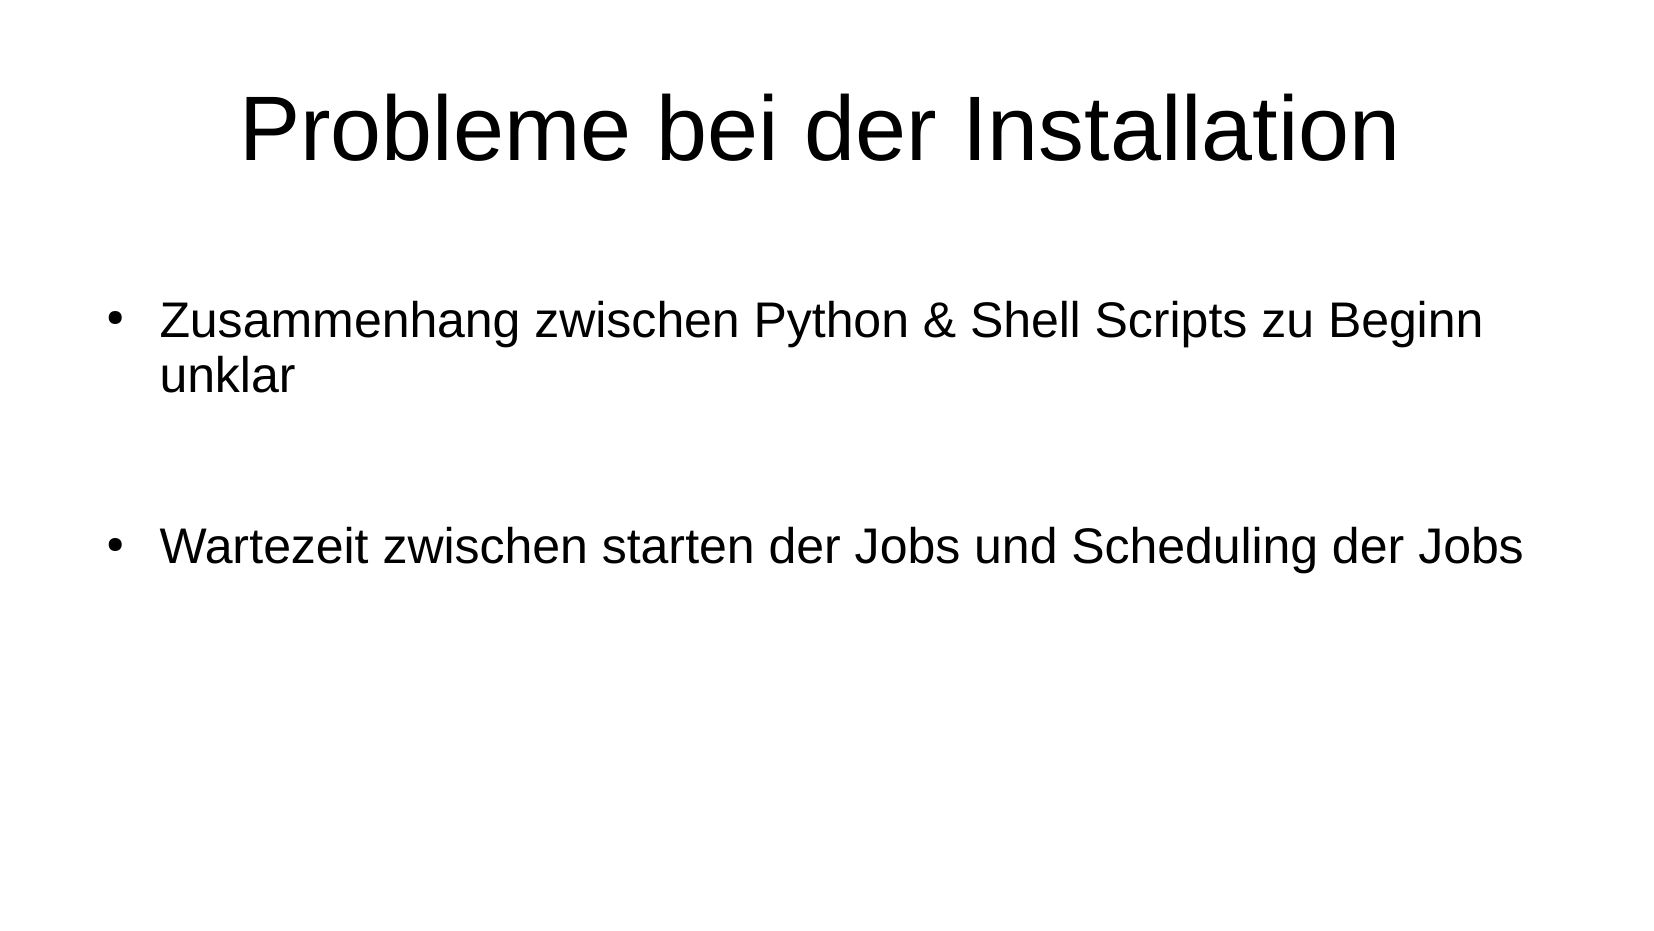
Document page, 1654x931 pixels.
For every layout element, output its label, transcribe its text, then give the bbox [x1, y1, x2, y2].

title Probleme bei der Installation [76, 51, 1565, 207]
list Zusammenhang zwischen Python & Shell Scripts zu Beginn unklar Wartezeit zwischen starten der Jobs und Scheduling der Jobs [88, 206, 1607, 886]
